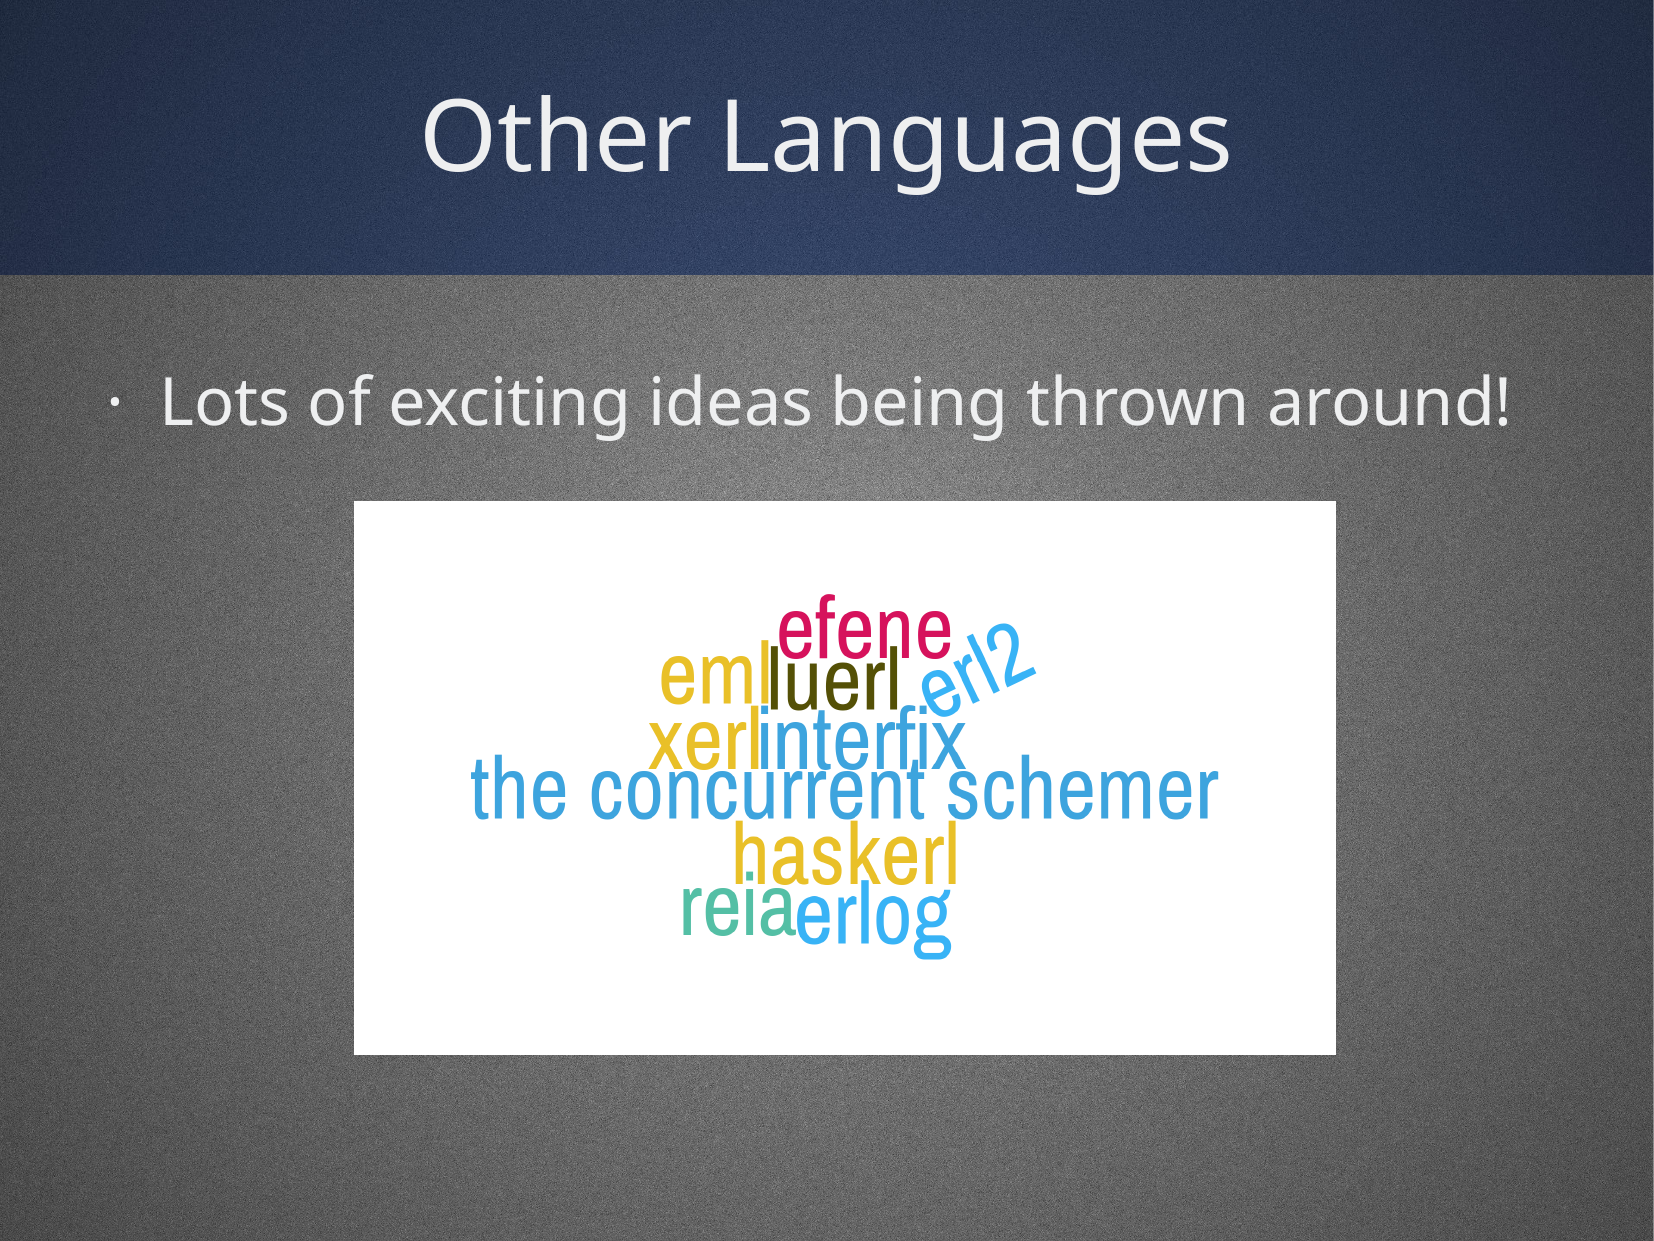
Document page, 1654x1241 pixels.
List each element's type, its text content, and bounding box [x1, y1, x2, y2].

picture [0, 0, 1654, 1241]
title Other Languages [88, 29, 1565, 237]
list Lots of exciting ideas being thrown around! [88, 354, 1565, 1063]
